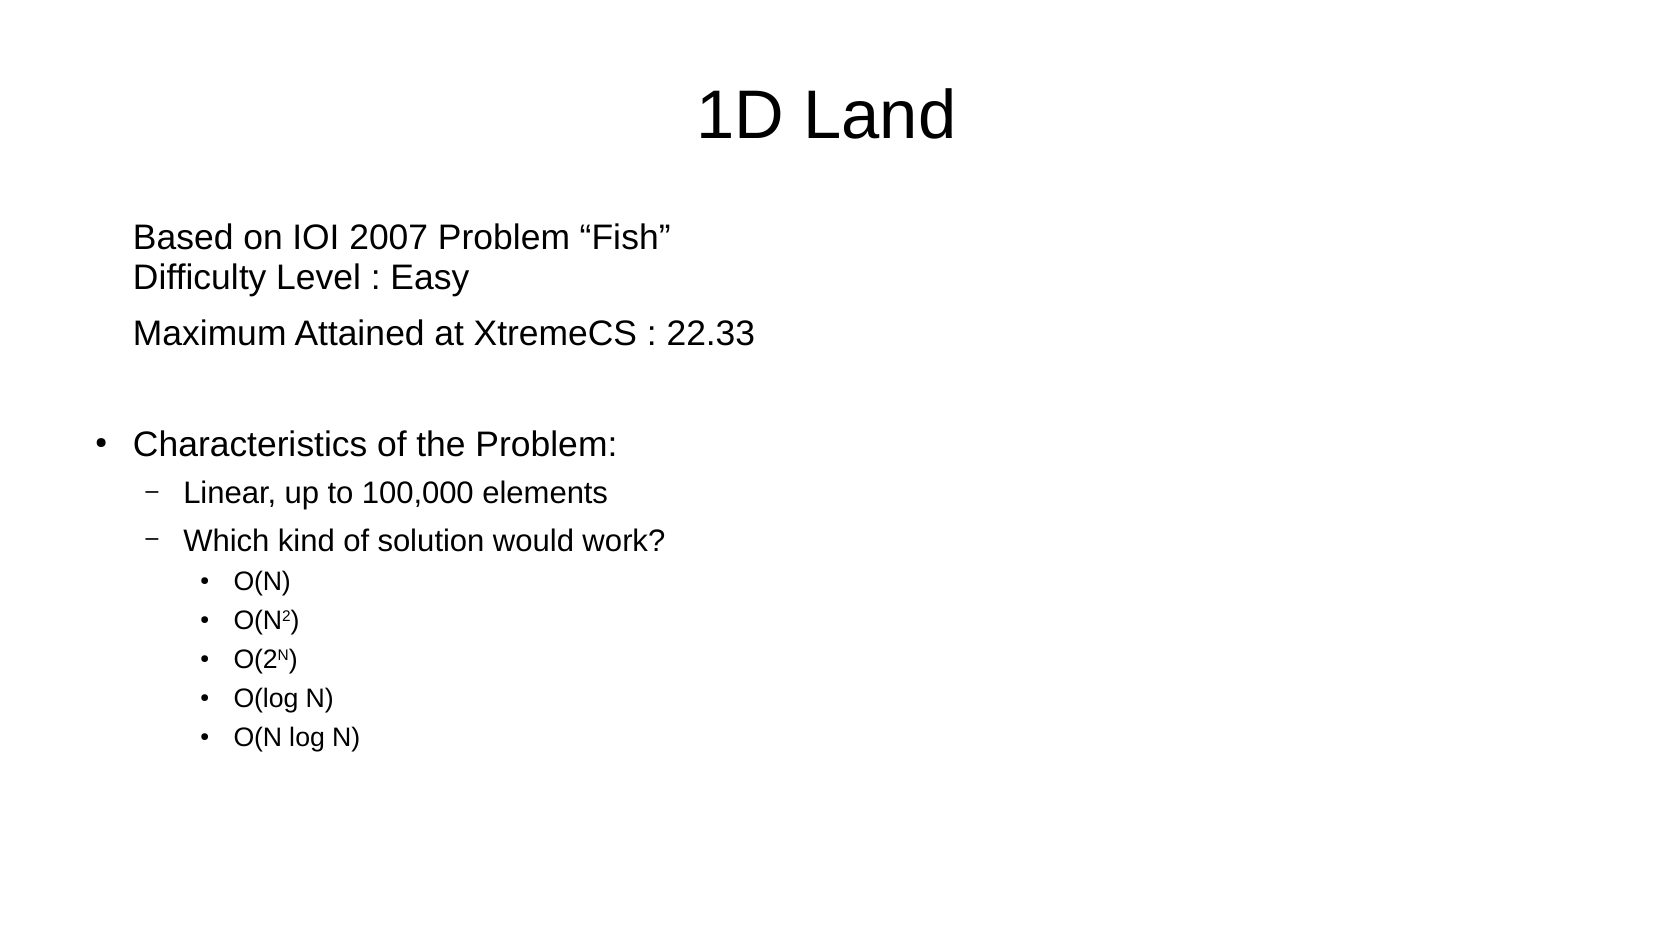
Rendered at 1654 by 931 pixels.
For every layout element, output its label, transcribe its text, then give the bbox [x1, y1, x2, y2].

title 1D Land [82, 37, 1571, 193]
list Based on IOI 2007 Problem “Fish” Difficulty Level : Easy Maximum Attained at XtremeCS : 22.33 Characteristics of the Problem: Linear, up to 100,000 elements Which kind of solution would work? O(N) O(N2) O(2N) O(log N) O(N log N) [82, 217, 1571, 758]
